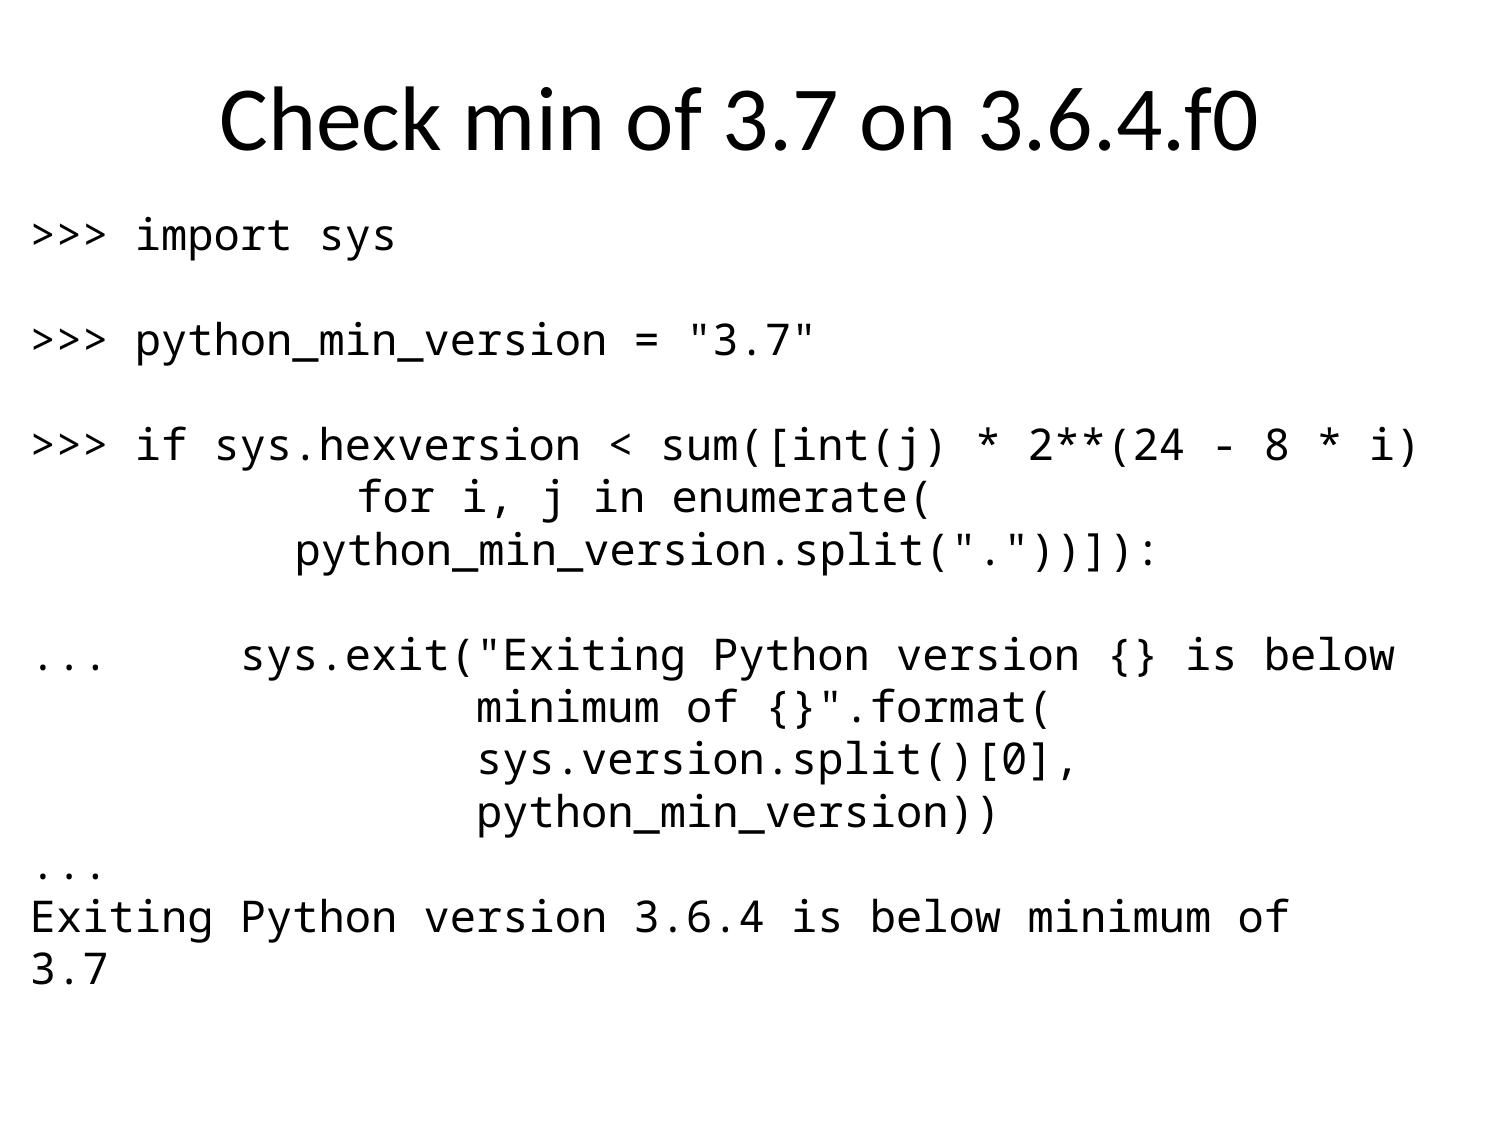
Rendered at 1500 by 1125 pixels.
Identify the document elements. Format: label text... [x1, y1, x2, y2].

text_box Check min of 3.7 on 3.6.4.f0 [76, 30, 1424, 197]
text_box >>> import sys >>> python_min_version = "3.7" >>> if sys.hexversion < sum([int(j) * 2**(24 - 8 * i) for i, j in enumerate( python_min_version.split("."))]): ... sys.exit("Exiting Python version {} is below minimum of {}".format( sys.version.split()[0], python_min_version)) ... Exiting Python version 3.6.4 is below minimum of 3.7 [14, 196, 1486, 1005]
